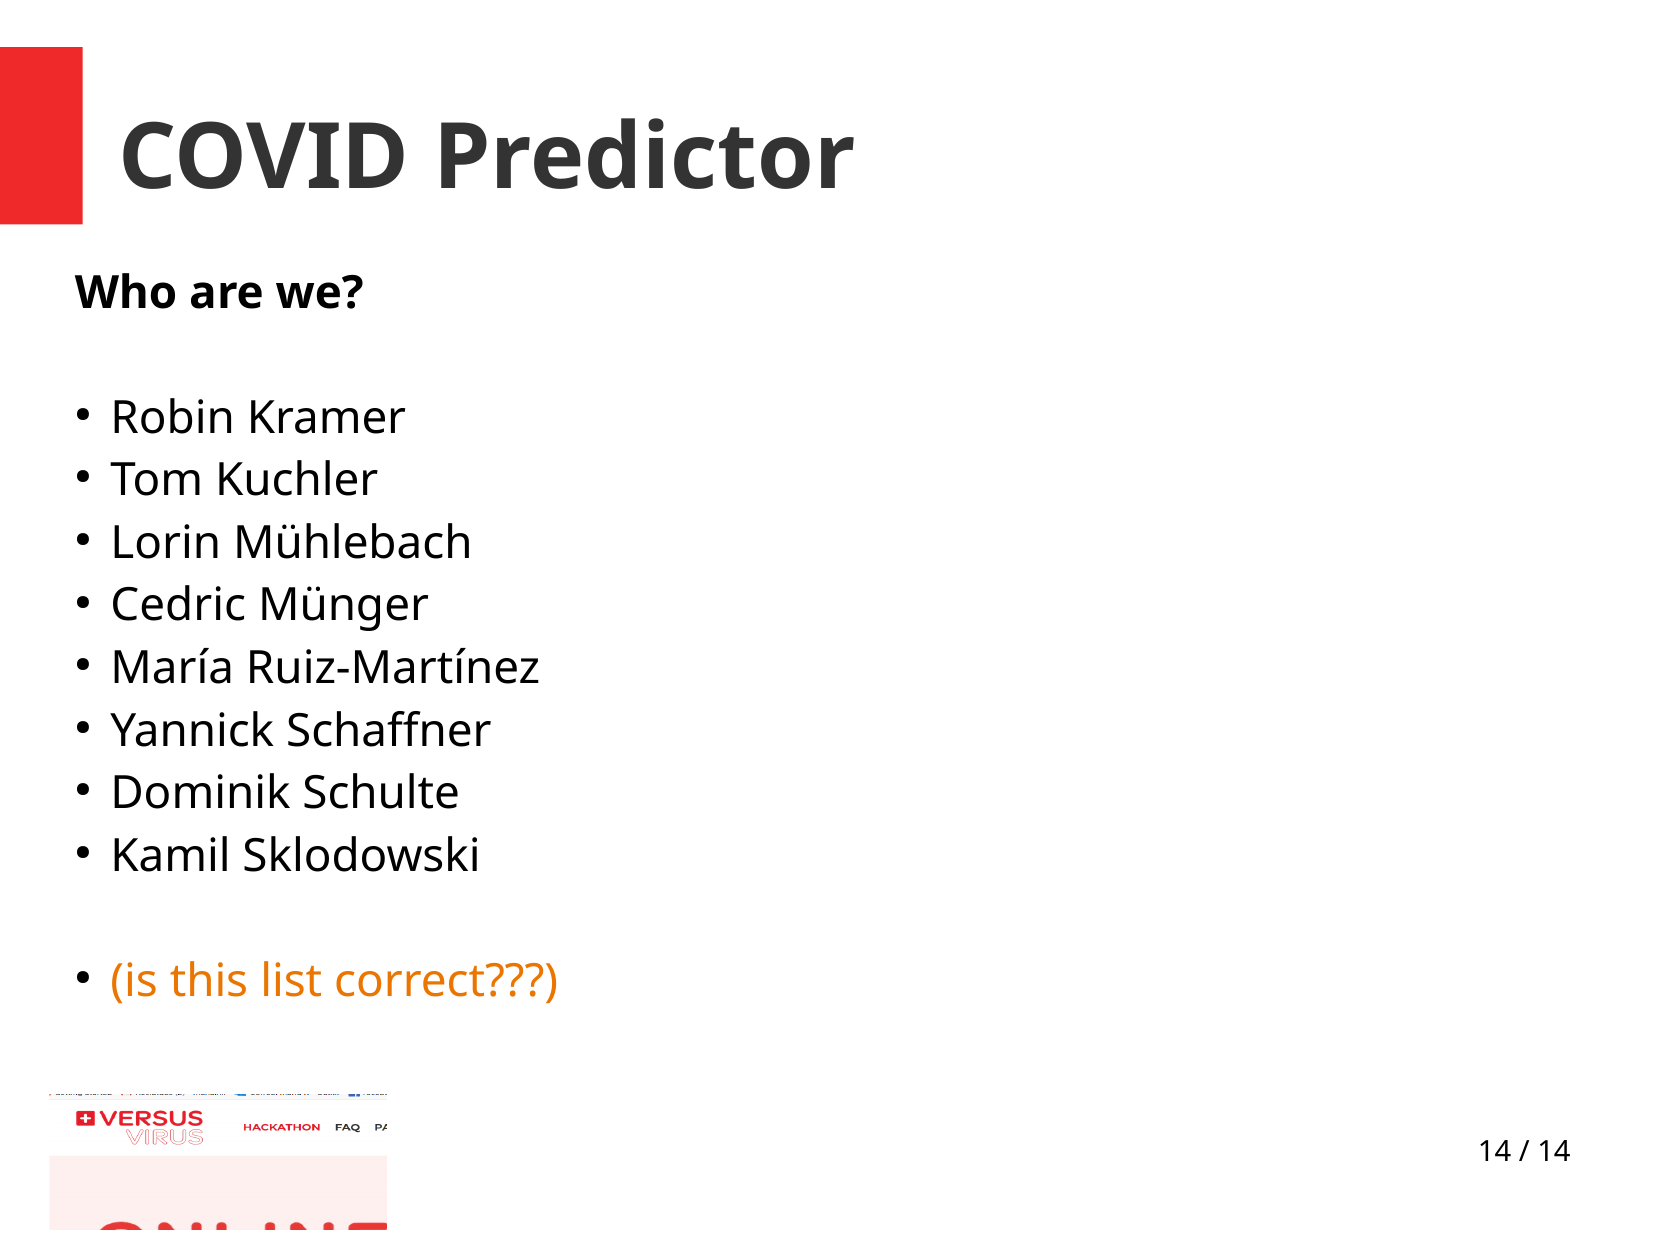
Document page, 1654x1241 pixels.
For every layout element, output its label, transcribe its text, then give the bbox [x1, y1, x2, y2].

text_box Who are we? Robin Kramer Tom Kuchler Lorin Mühlebach Cedric Münger María Ruiz-Martínez Yannick Schaffner Dominik Schulte Kamil Sklodowski (is this list correct???) [60, 251, 1581, 1205]
picture [49, 1094, 387, 1230]
title COVID Predictor [118, 49, 1571, 251]
